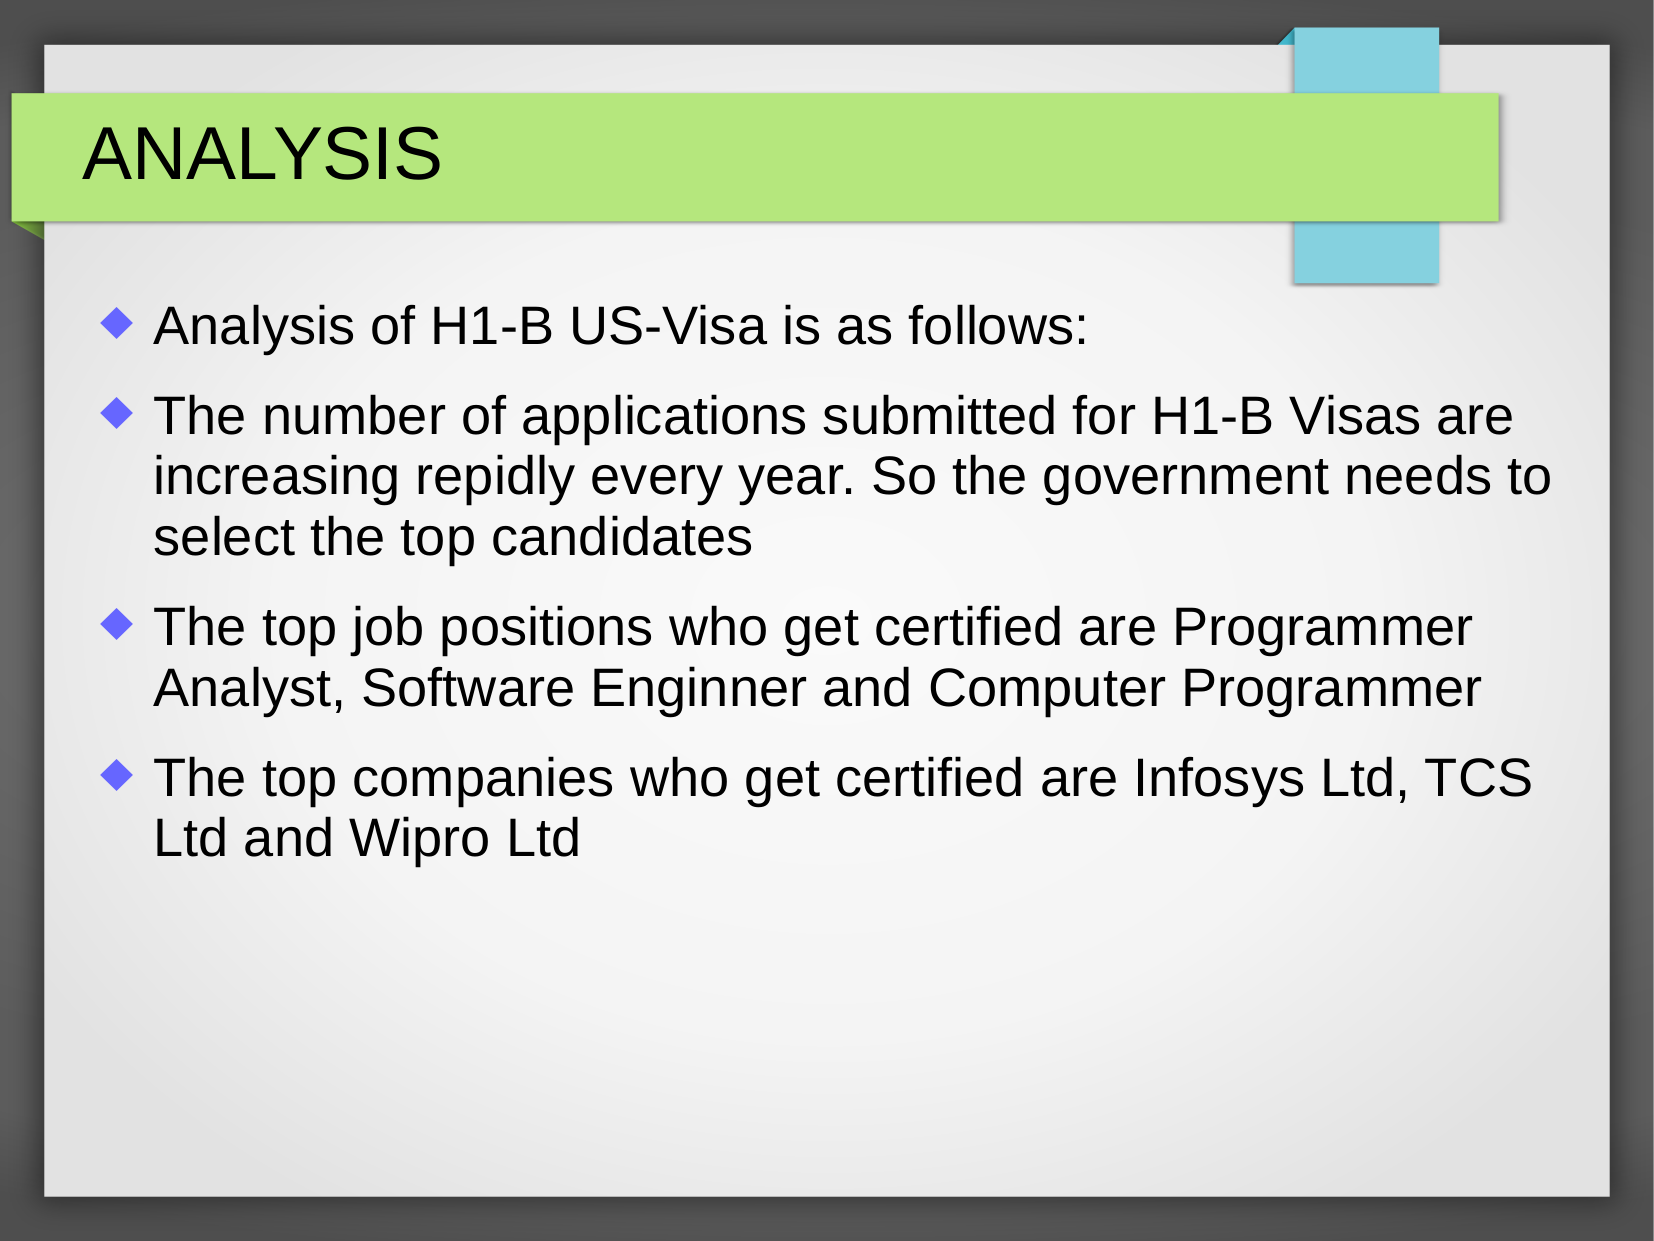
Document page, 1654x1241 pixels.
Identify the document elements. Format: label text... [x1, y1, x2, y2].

title ANALYSIS [82, 94, 1264, 213]
list Analysis of H1-B US-Visa is as follows: The number of applications submitted for H1-B Visas are increasing repidly every year. So the government needs to select the top candidates The top job positions who get certified are Programmer Analyst, Software Enginner and Computer Programmer The top companies who get certified are Infosys Ltd, TCS Ltd and Wipro Ltd [82, 295, 1571, 1015]
picture [0, 0, 1654, 1241]
